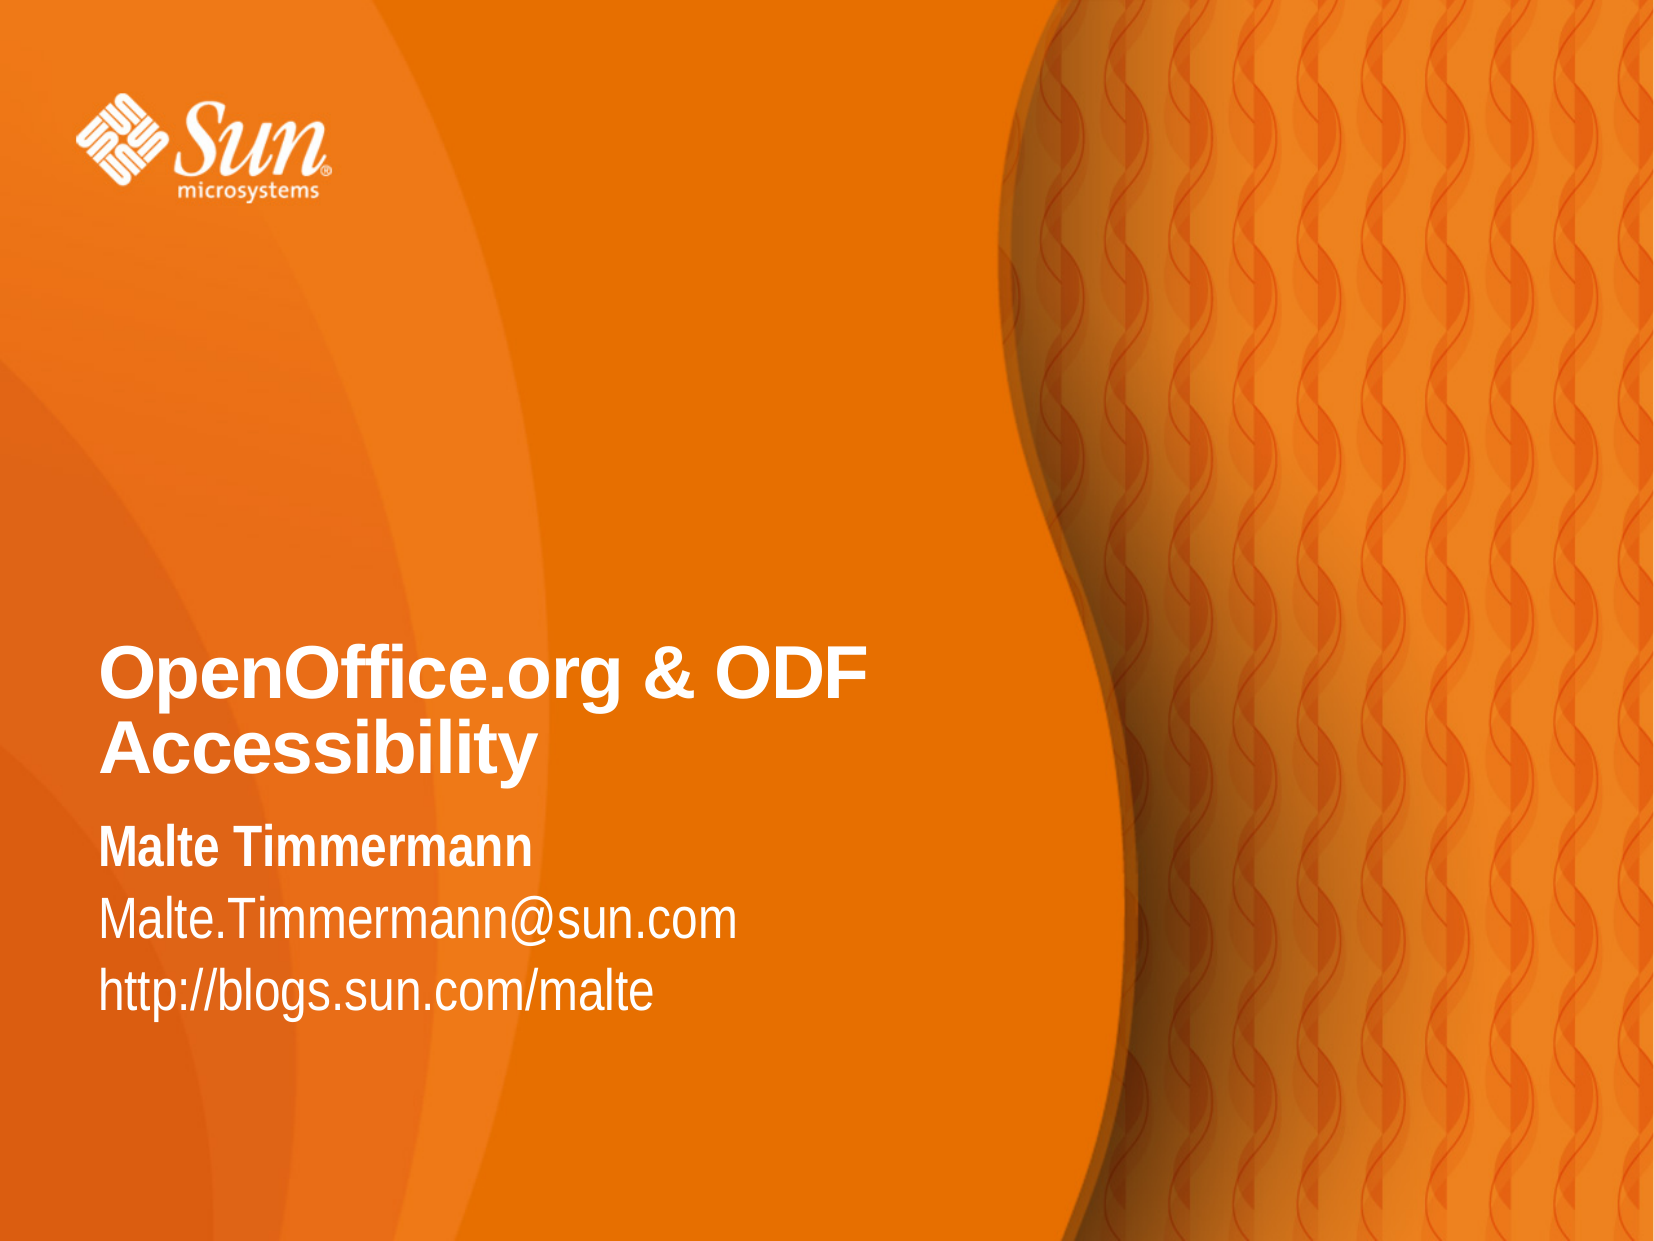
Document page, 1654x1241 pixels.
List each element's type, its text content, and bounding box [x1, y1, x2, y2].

picture [0, 0, 1654, 1241]
text_box Malte Timmermann Malte.Timmermann@sun.com http://blogs.sun.com/malte [98, 821, 891, 1052]
title OpenOffice.org & ODF Accessibility [98, 519, 1050, 790]
